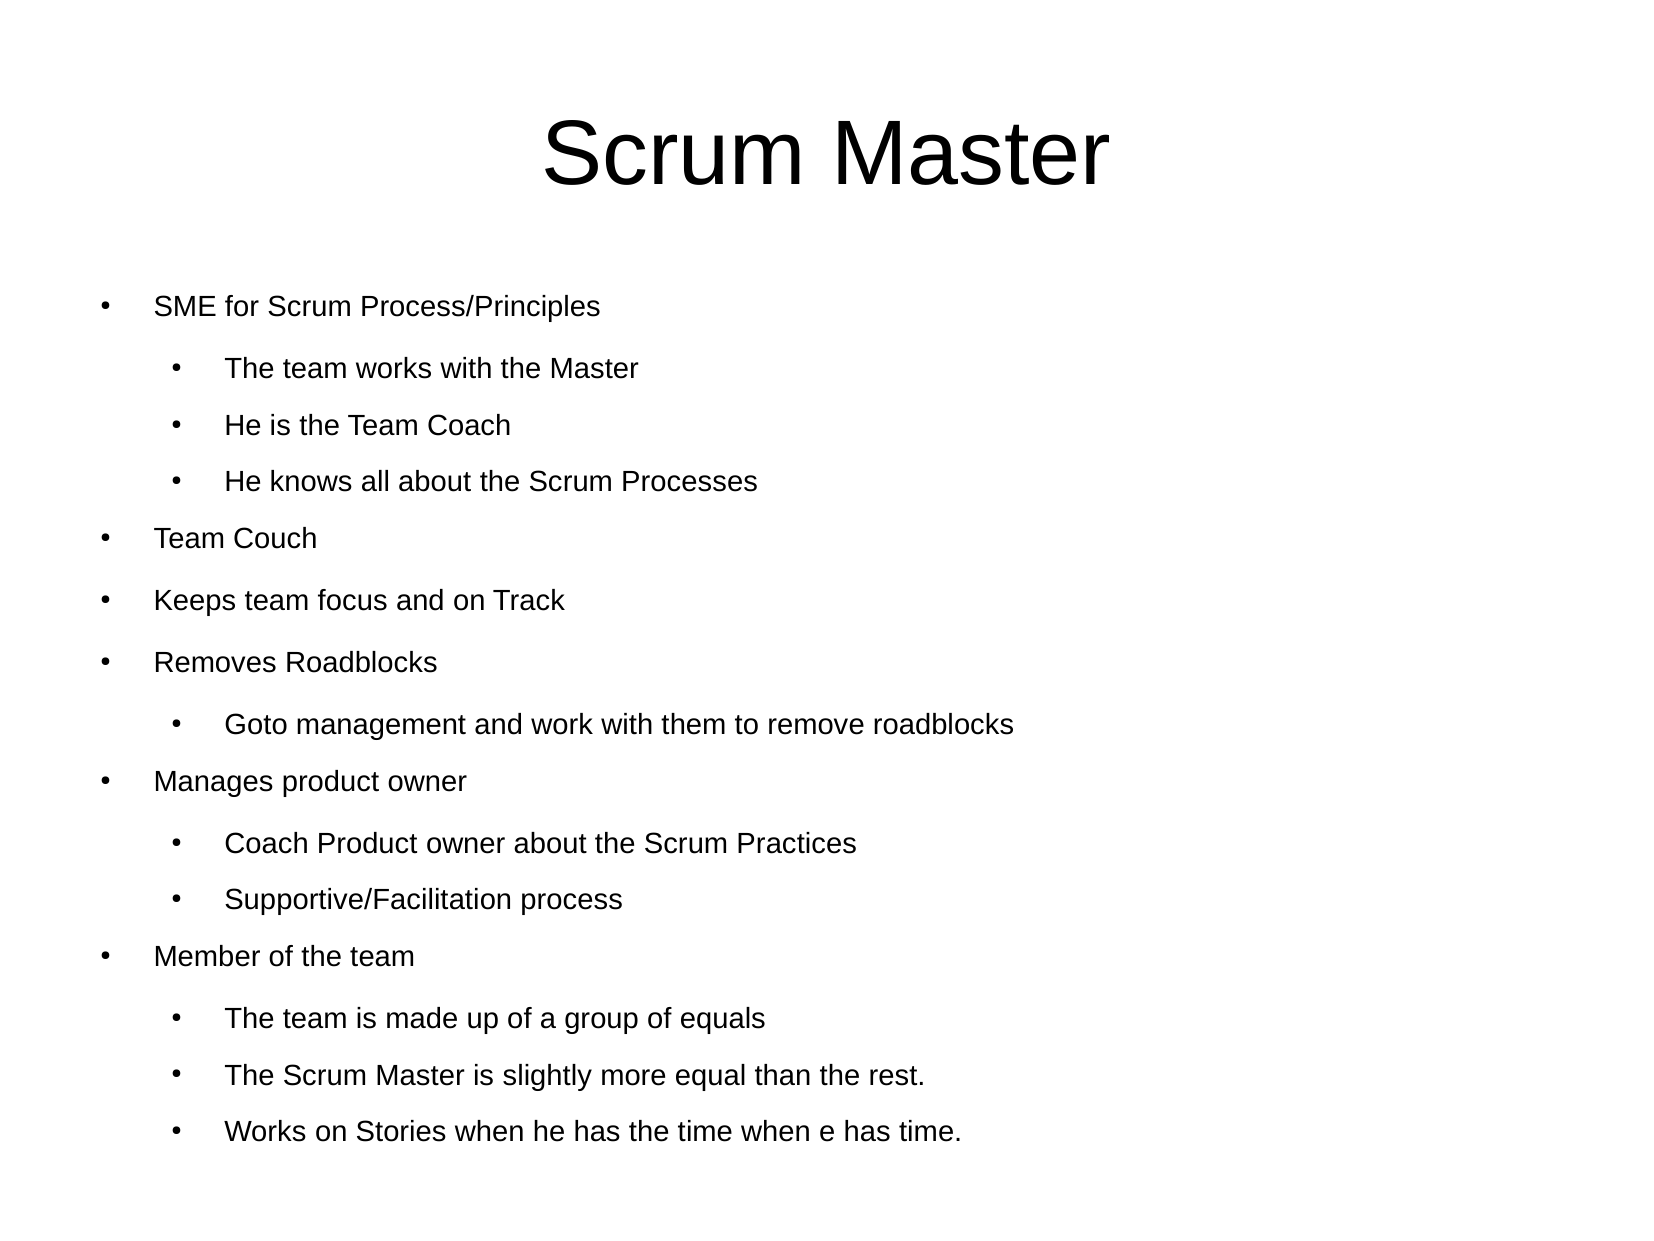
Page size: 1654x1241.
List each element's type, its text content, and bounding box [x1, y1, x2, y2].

title Scrum Master [82, 49, 1571, 257]
list SME for Scrum Process/Principles The team works with the Master He is the Team Coach He knows all about the Scrum Processes Team Couch Keeps team focus and on Track Removes Roadblocks Goto management and work with them to remove roadblocks Manages product owner Coach Product owner about the Scrum Practices Supportive/Facilitation process Member of the team The team is made up of a group of equals The Scrum Master is slightly more equal than the rest. Works on Stories when he has the time when e has time. [82, 290, 1571, 1148]
